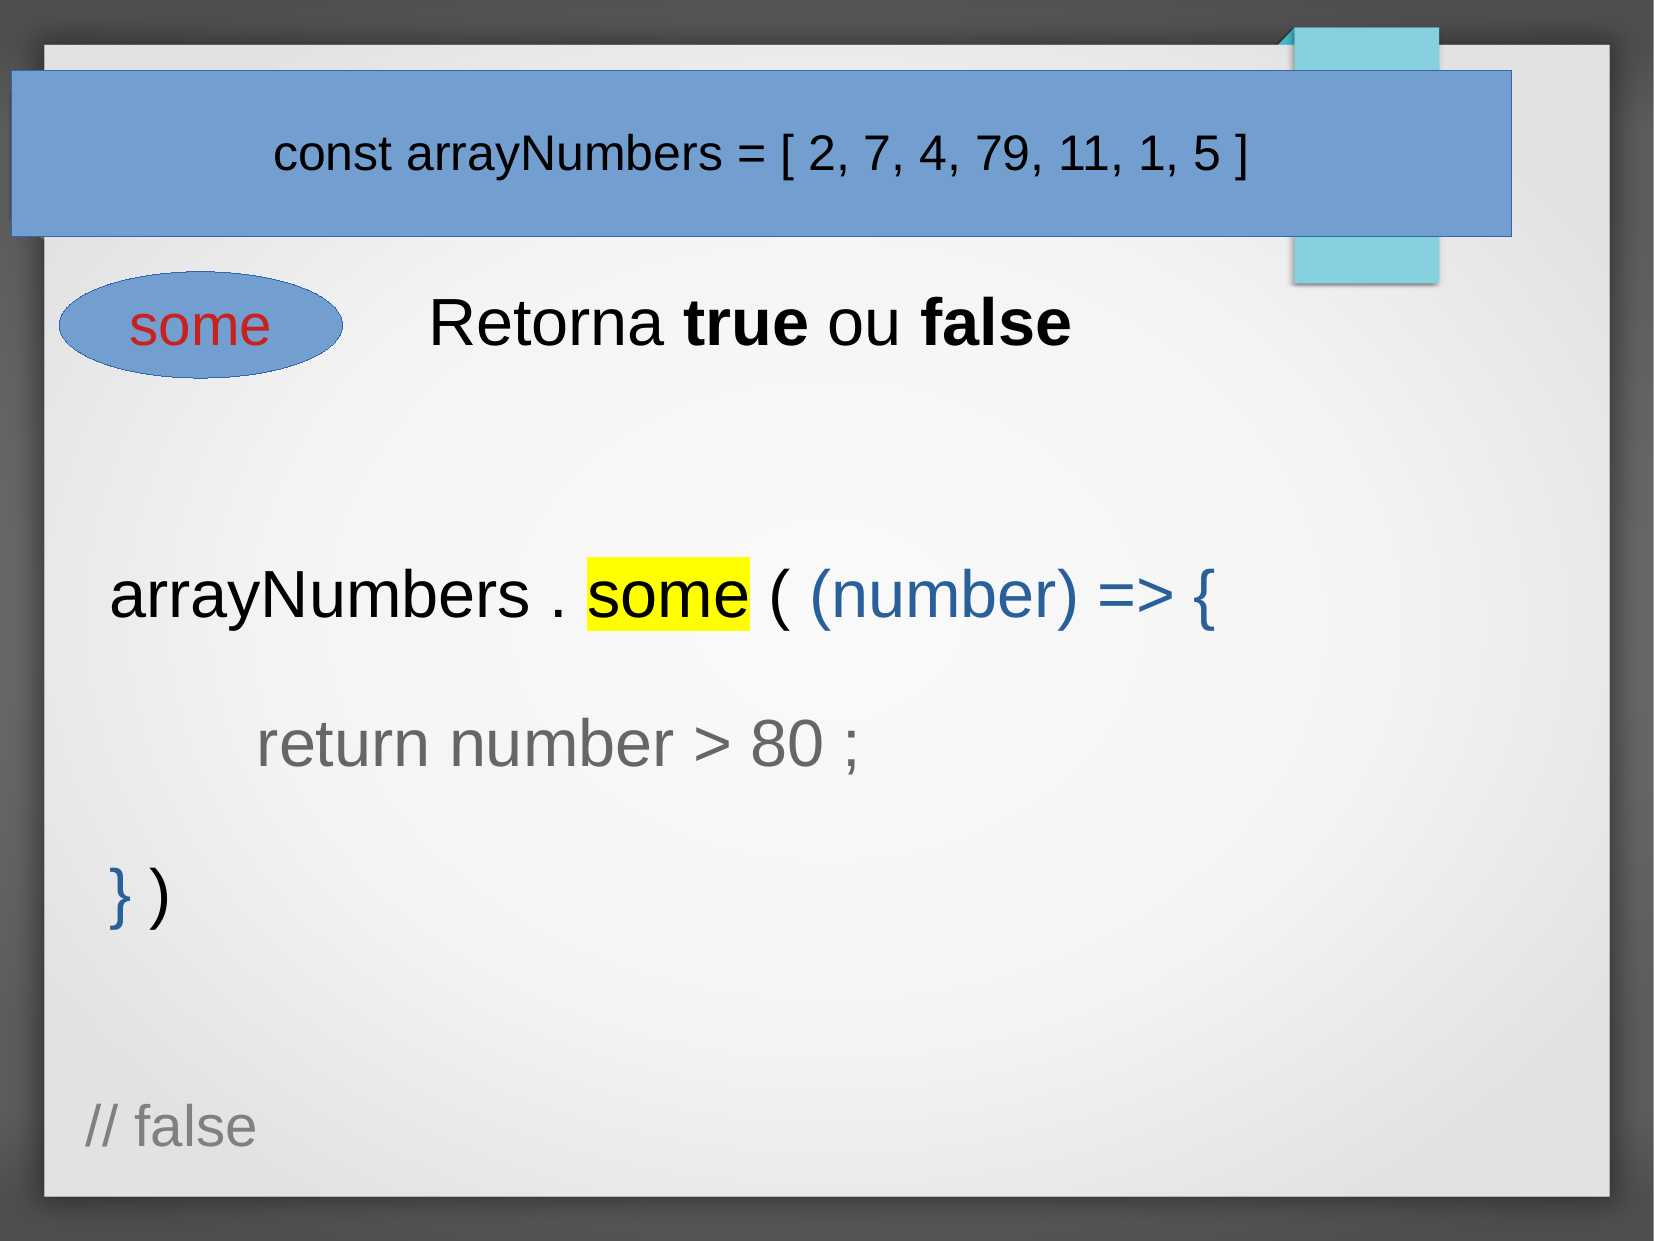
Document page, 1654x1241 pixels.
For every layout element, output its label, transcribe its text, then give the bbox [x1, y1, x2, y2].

text_box Retorna true ou false [413, 277, 1088, 368]
picture [0, 0, 1654, 1241]
text_box const arrayNumbers = [ 2, 7, 4, 79, 11, 1, 5 ] [11, 70, 1512, 237]
text_box // false [70, 1086, 273, 1167]
text_box arrayNumbers . some ( (number) => { return number > 80 ; } ) [94, 549, 1312, 938]
text_box some [59, 271, 343, 379]
